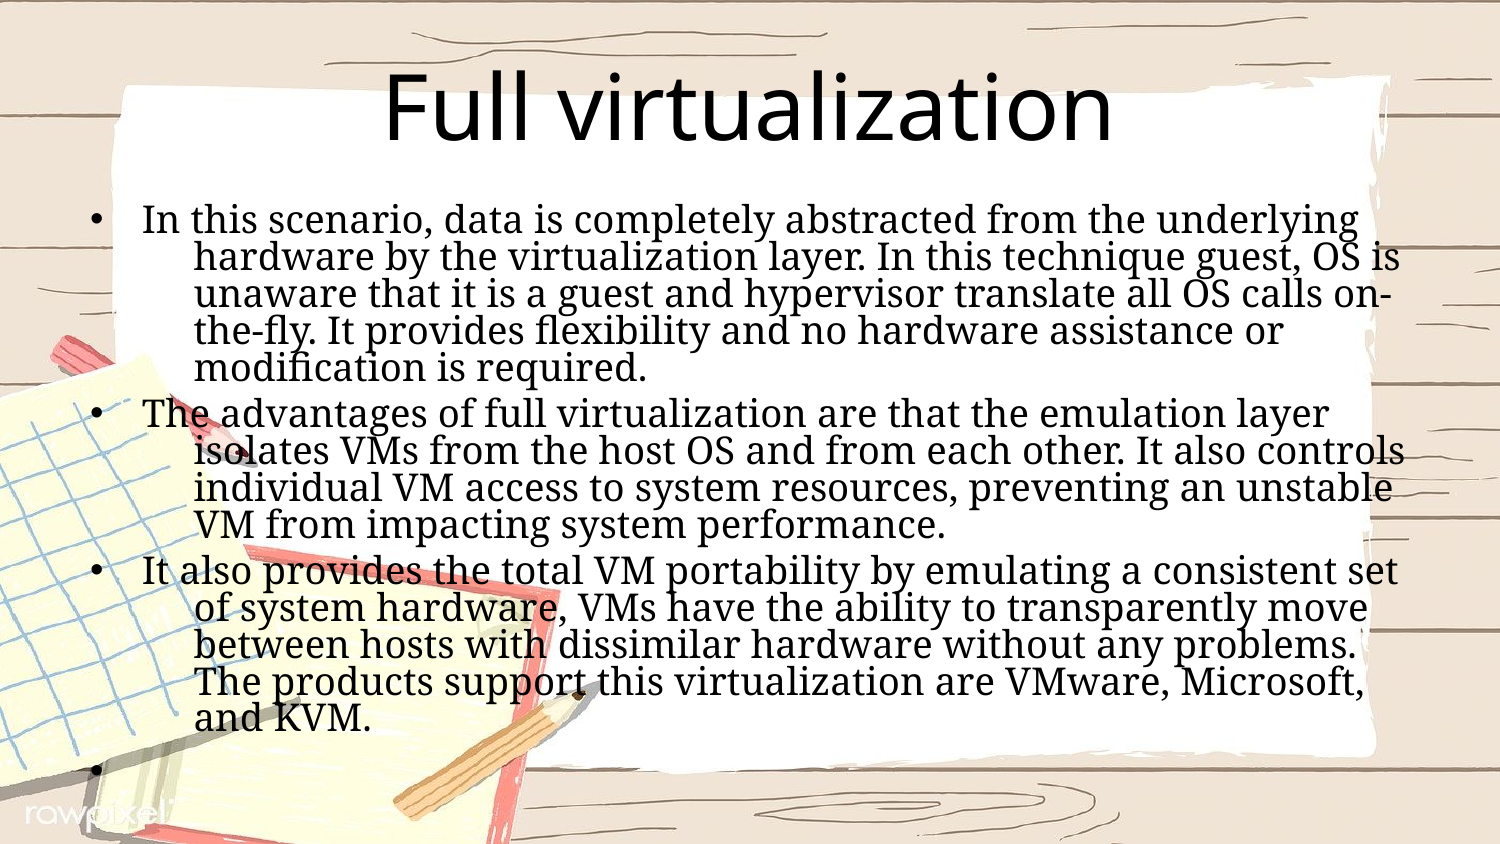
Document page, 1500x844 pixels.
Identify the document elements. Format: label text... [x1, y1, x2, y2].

list In this scenario, data is completely abstracted from the underlying hardware by the virtualization layer. In this technique guest, OS is unaware that it is a guest and hypervisor translate all OS calls on-the-fly. It provides flexibility and no hardware assistance or modification is required. The advantages of full virtualization are that the emulation layer isolates VMs from the host OS and from each other. It also controls individual VM access to system resources, preventing an unstable VM from impacting system performance. It also provides the total VM portability by emulating a consistent set of system hardware, VMs have the ability to transparently move between hosts with dissimilar hardware without any problems. The products support this virtualization are VMware, Microsoft, and KVM. [75, 196, 1426, 754]
title Full virtualization [75, 33, 1426, 175]
